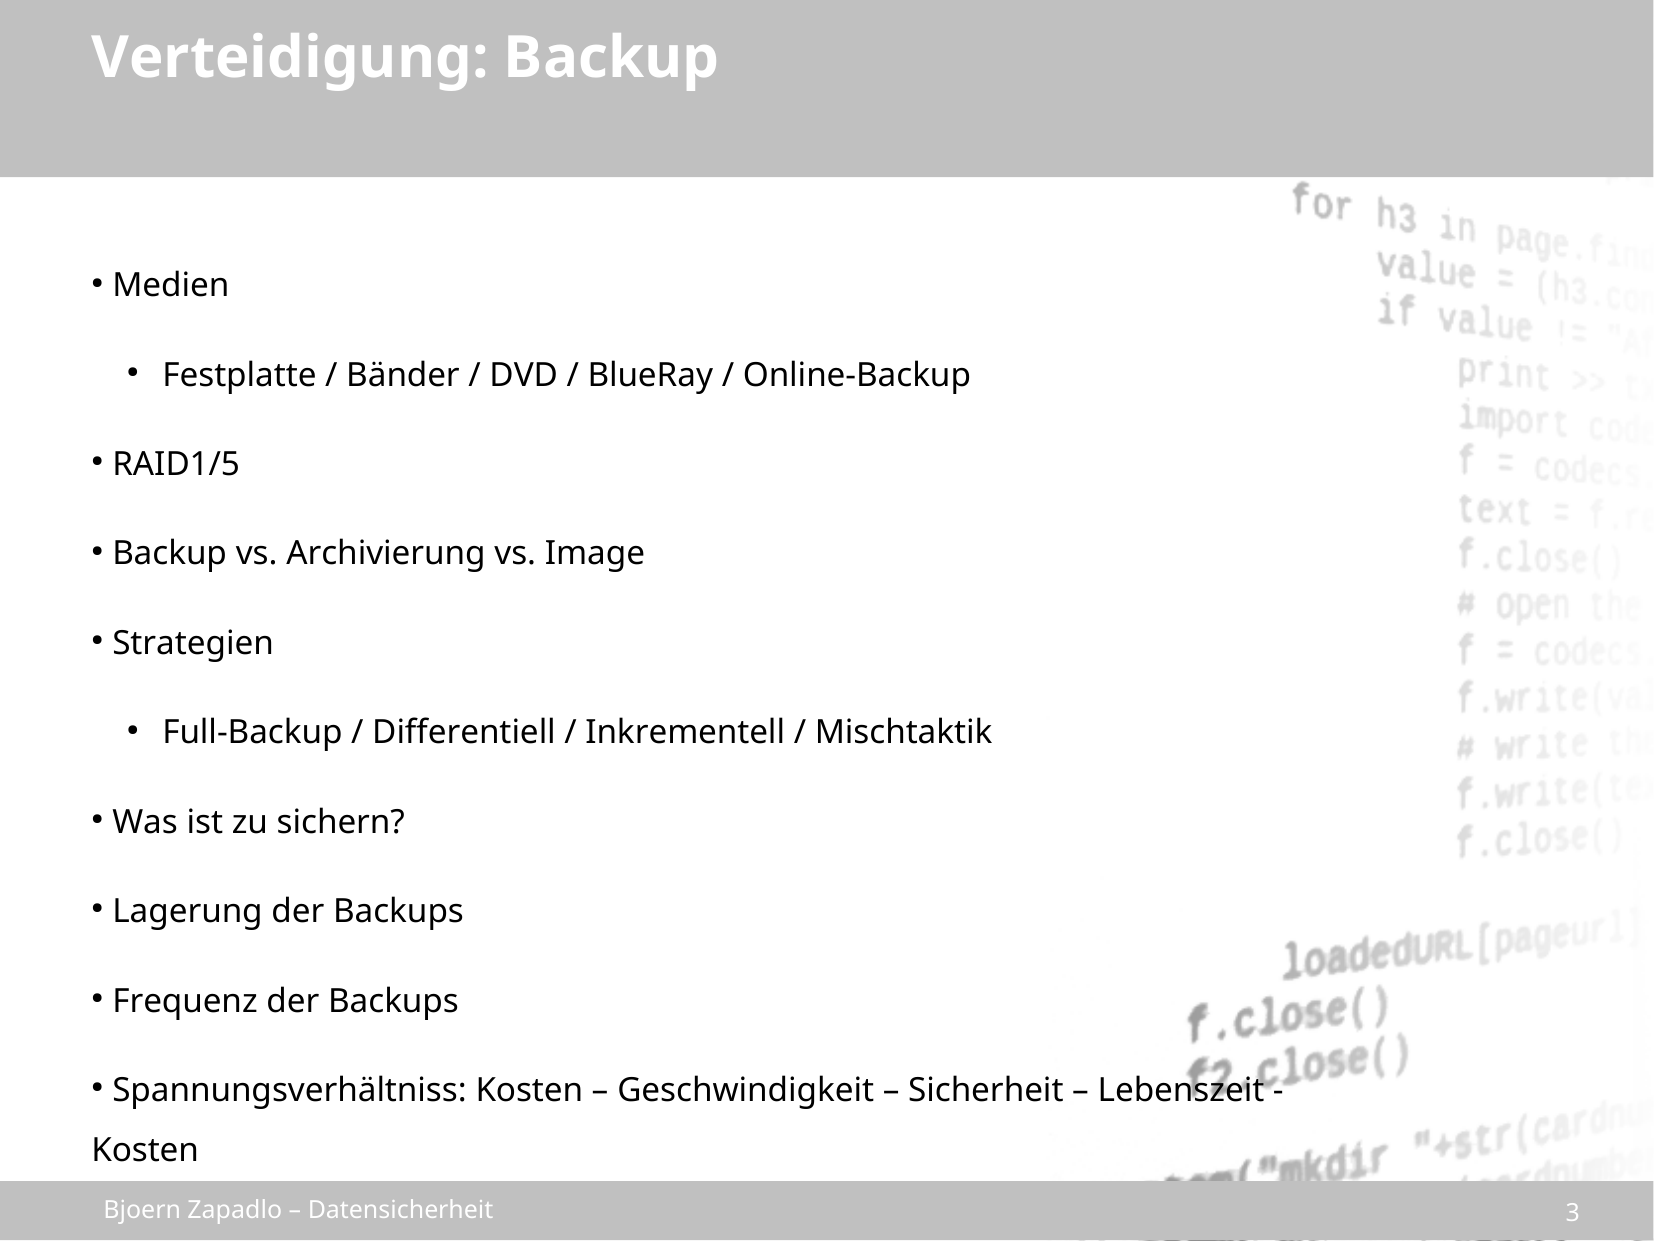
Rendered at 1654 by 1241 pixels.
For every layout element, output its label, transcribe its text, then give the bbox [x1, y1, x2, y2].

text_box Medien Festplatte / Bänder / DVD / BlueRay / Online-Backup RAID1/5 Backup vs. Archivierung vs. Image Strategien Full-Backup / Differentiell / Inkrementell / Mischtaktik Was ist zu sichern? Lagerung der Backups Frequenz der Backups Spannungsverhältniss: Kosten – Geschwindigkeit – Sicherheit – Lebenszeit - Kosten [76, 236, 1432, 1176]
text_box Verteidigung: Backup [76, 17, 1444, 98]
picture [0, 178, 1654, 1181]
